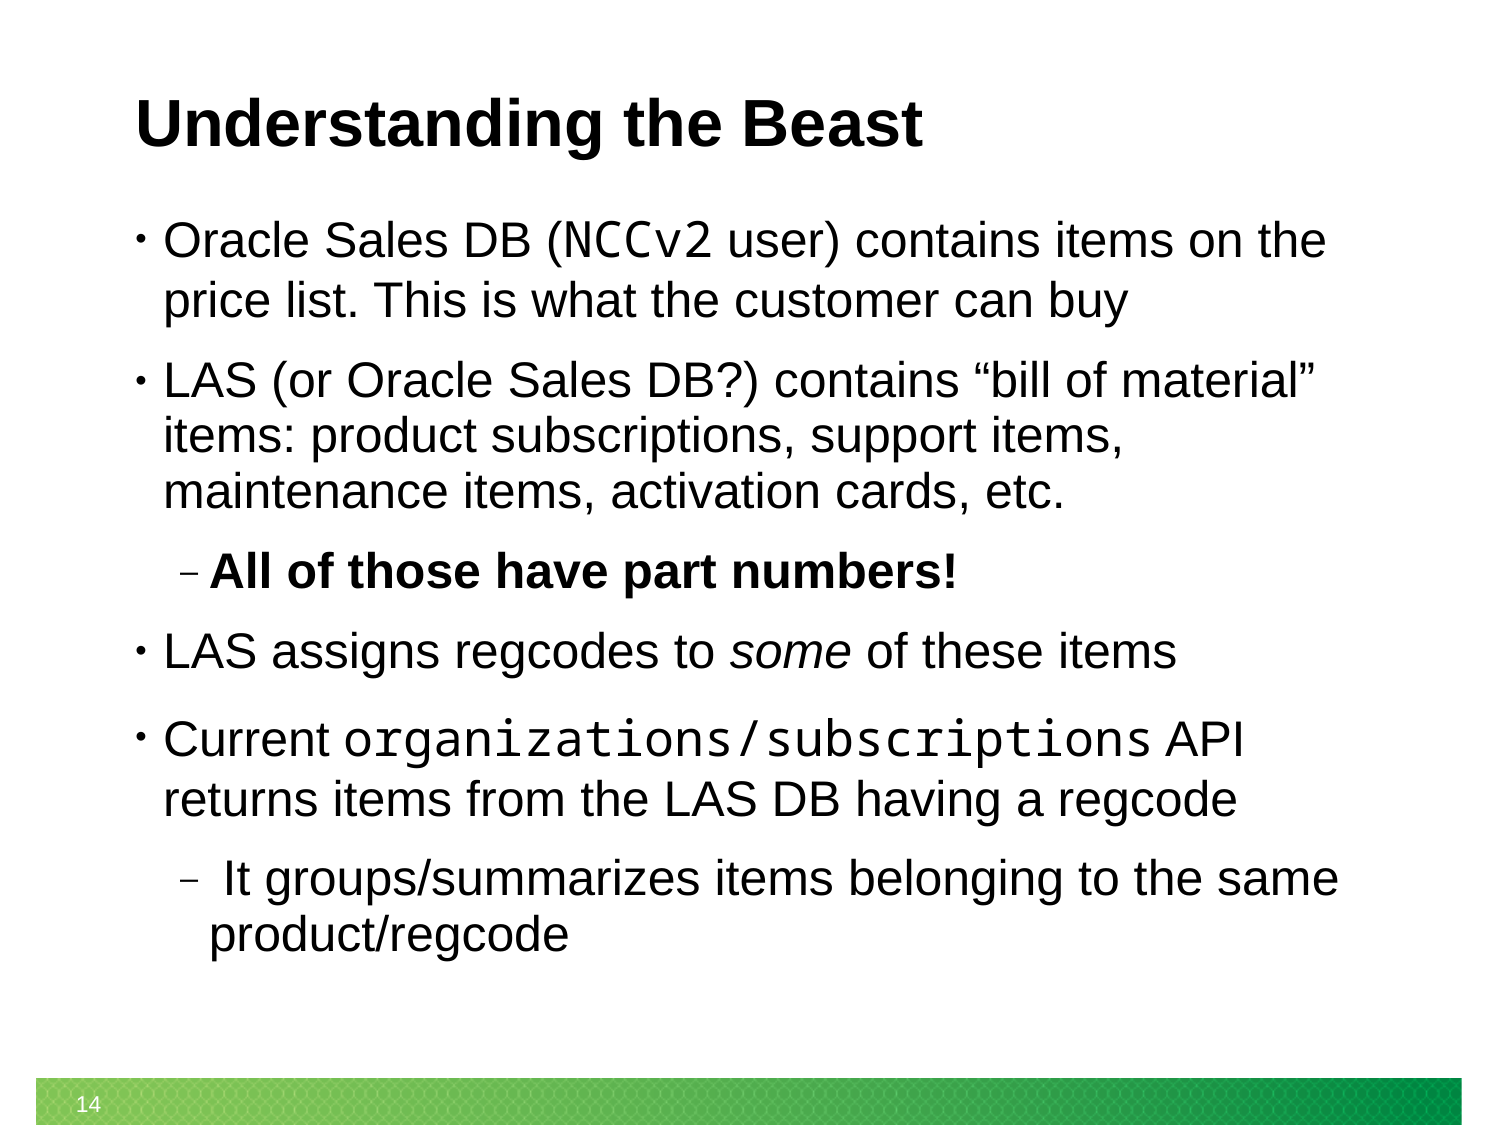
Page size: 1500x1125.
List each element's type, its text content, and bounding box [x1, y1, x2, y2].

picture [36, 1078, 1462, 1125]
title Understanding the Beast [135, 41, 1372, 203]
list Oracle Sales DB (NCCv2 user) contains items on the price list. This is what the customer can buy LAS (or Oracle Sales DB?) contains “bill of material” items: product subscriptions, support items, maintenance items, activation cards, etc. All of those have part numbers! LAS assigns regcodes to some of these items Current organizations/subscriptions API returns items from the LAS DB having a regcode It groups/summarizes items belonging to the same product/regcode [135, 203, 1396, 1006]
